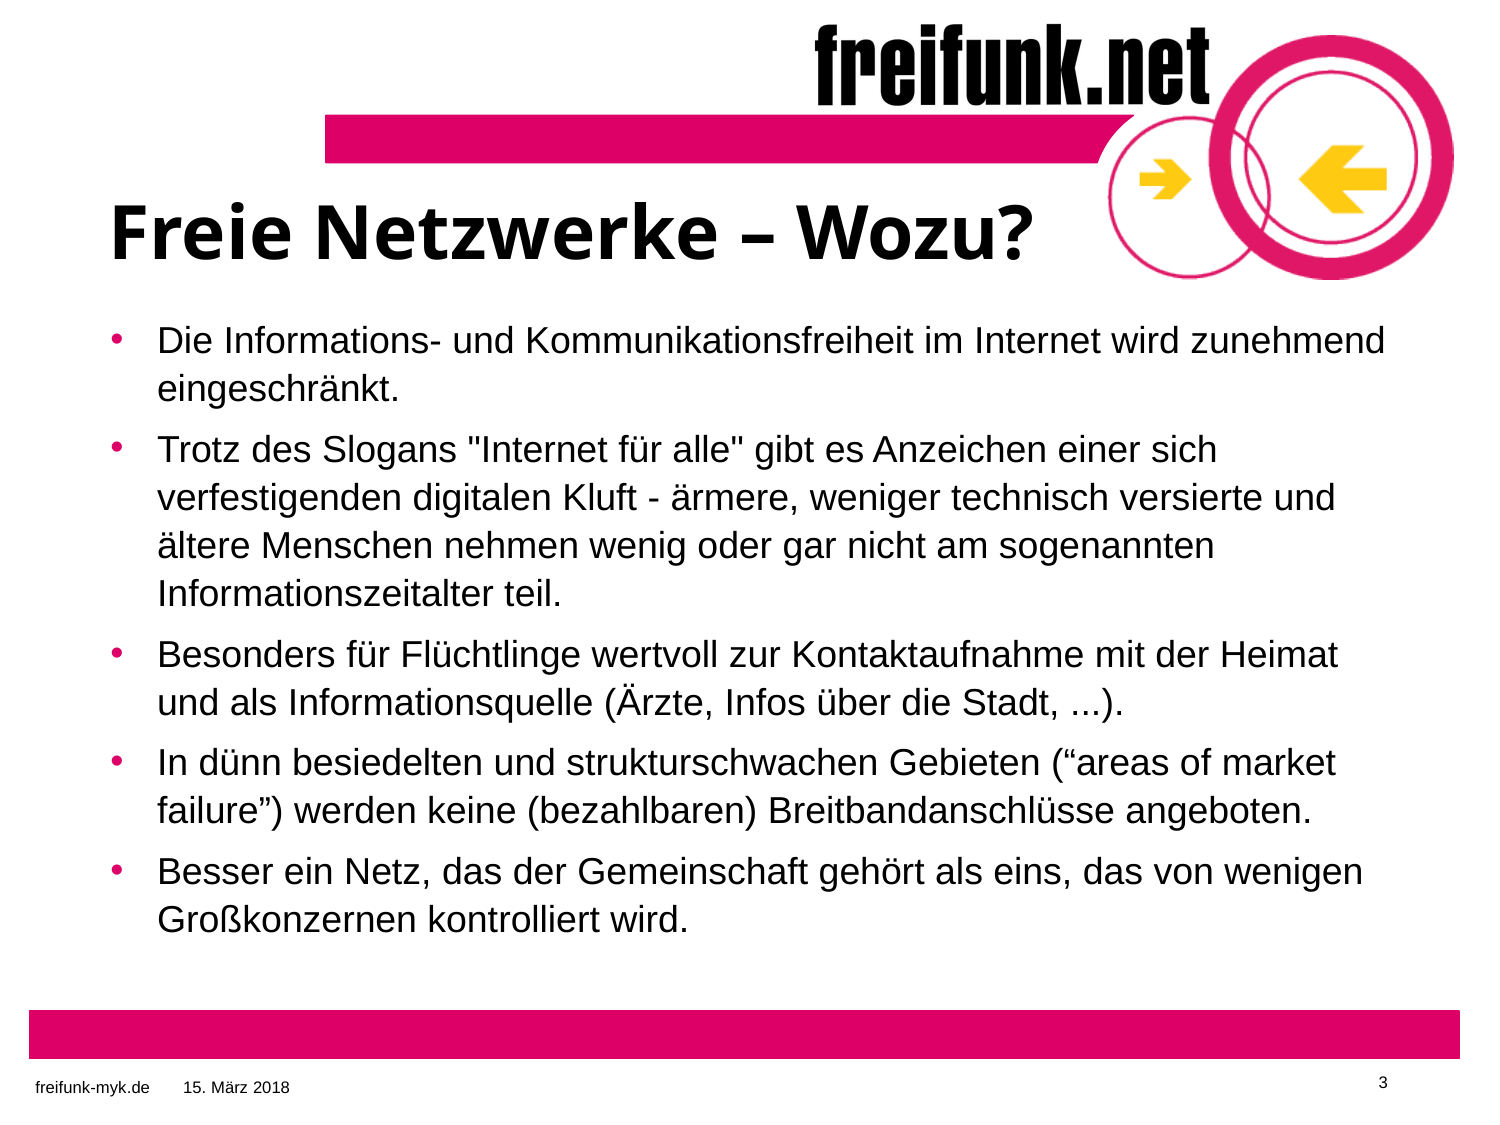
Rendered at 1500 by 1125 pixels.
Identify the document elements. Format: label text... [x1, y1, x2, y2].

title Freie Netzwerke – Wozu? [108, 158, 1255, 301]
picture [816, 24, 1454, 280]
list Die Informations- und Kommunikationsfreiheit im Internet wird zunehmend eingeschränkt. Trotz des Slogans "Internet für alle" gibt es Anzeichen einer sich verfestigenden digitalen Kluft - ärmere, weniger technisch versierte und ältere Menschen nehmen wenig oder gar nicht am sogenannten Informationszeitalter teil. Besonders für Flüchtlinge wertvoll zur Kontaktaufnahme mit der Heimat und als Informationsquelle (Ärzte, Infos über die Stadt, ...). In dünn besiedelten und strukturschwachen Gebieten (“areas of market failure”) werden keine (bezahlbaren) Breitbandanschlüsse angeboten. Besser ein Netz, das der Gemeinschaft gehört als eins, das von wenigen Großkonzernen kontrolliert wird. [110, 312, 1392, 1000]
